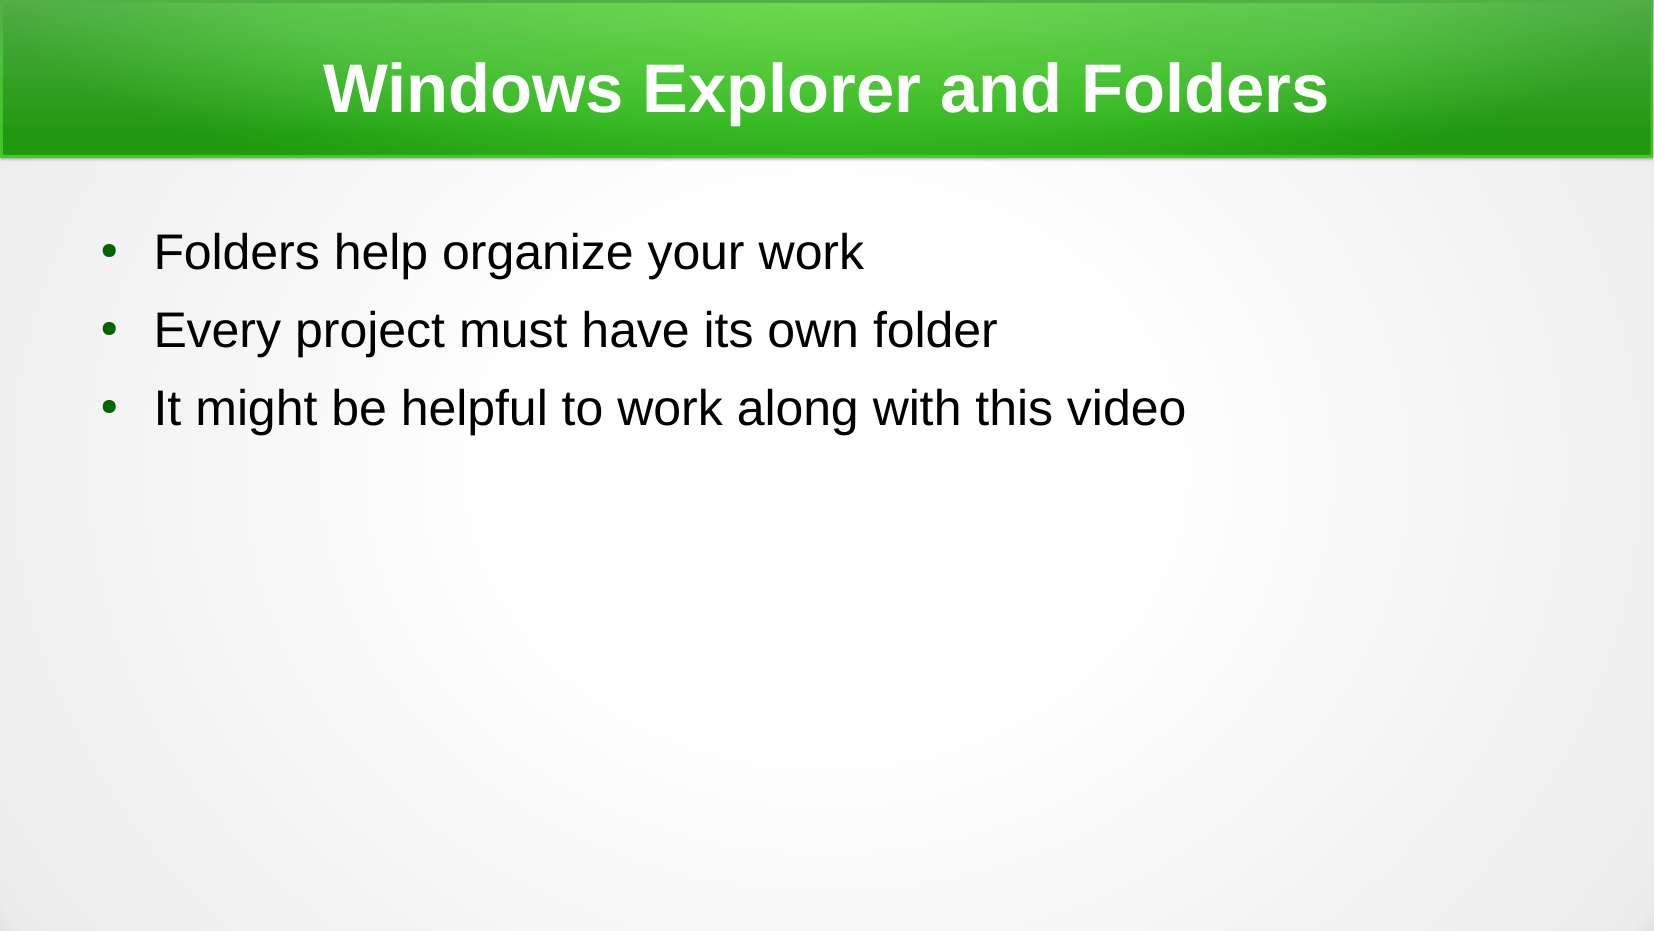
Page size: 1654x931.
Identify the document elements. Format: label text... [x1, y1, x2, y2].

list Folders help organize your work Every project must have its own folder It might be helpful to work along with this video [82, 224, 1571, 764]
title Windows Explorer and Folders [82, 35, 1571, 142]
